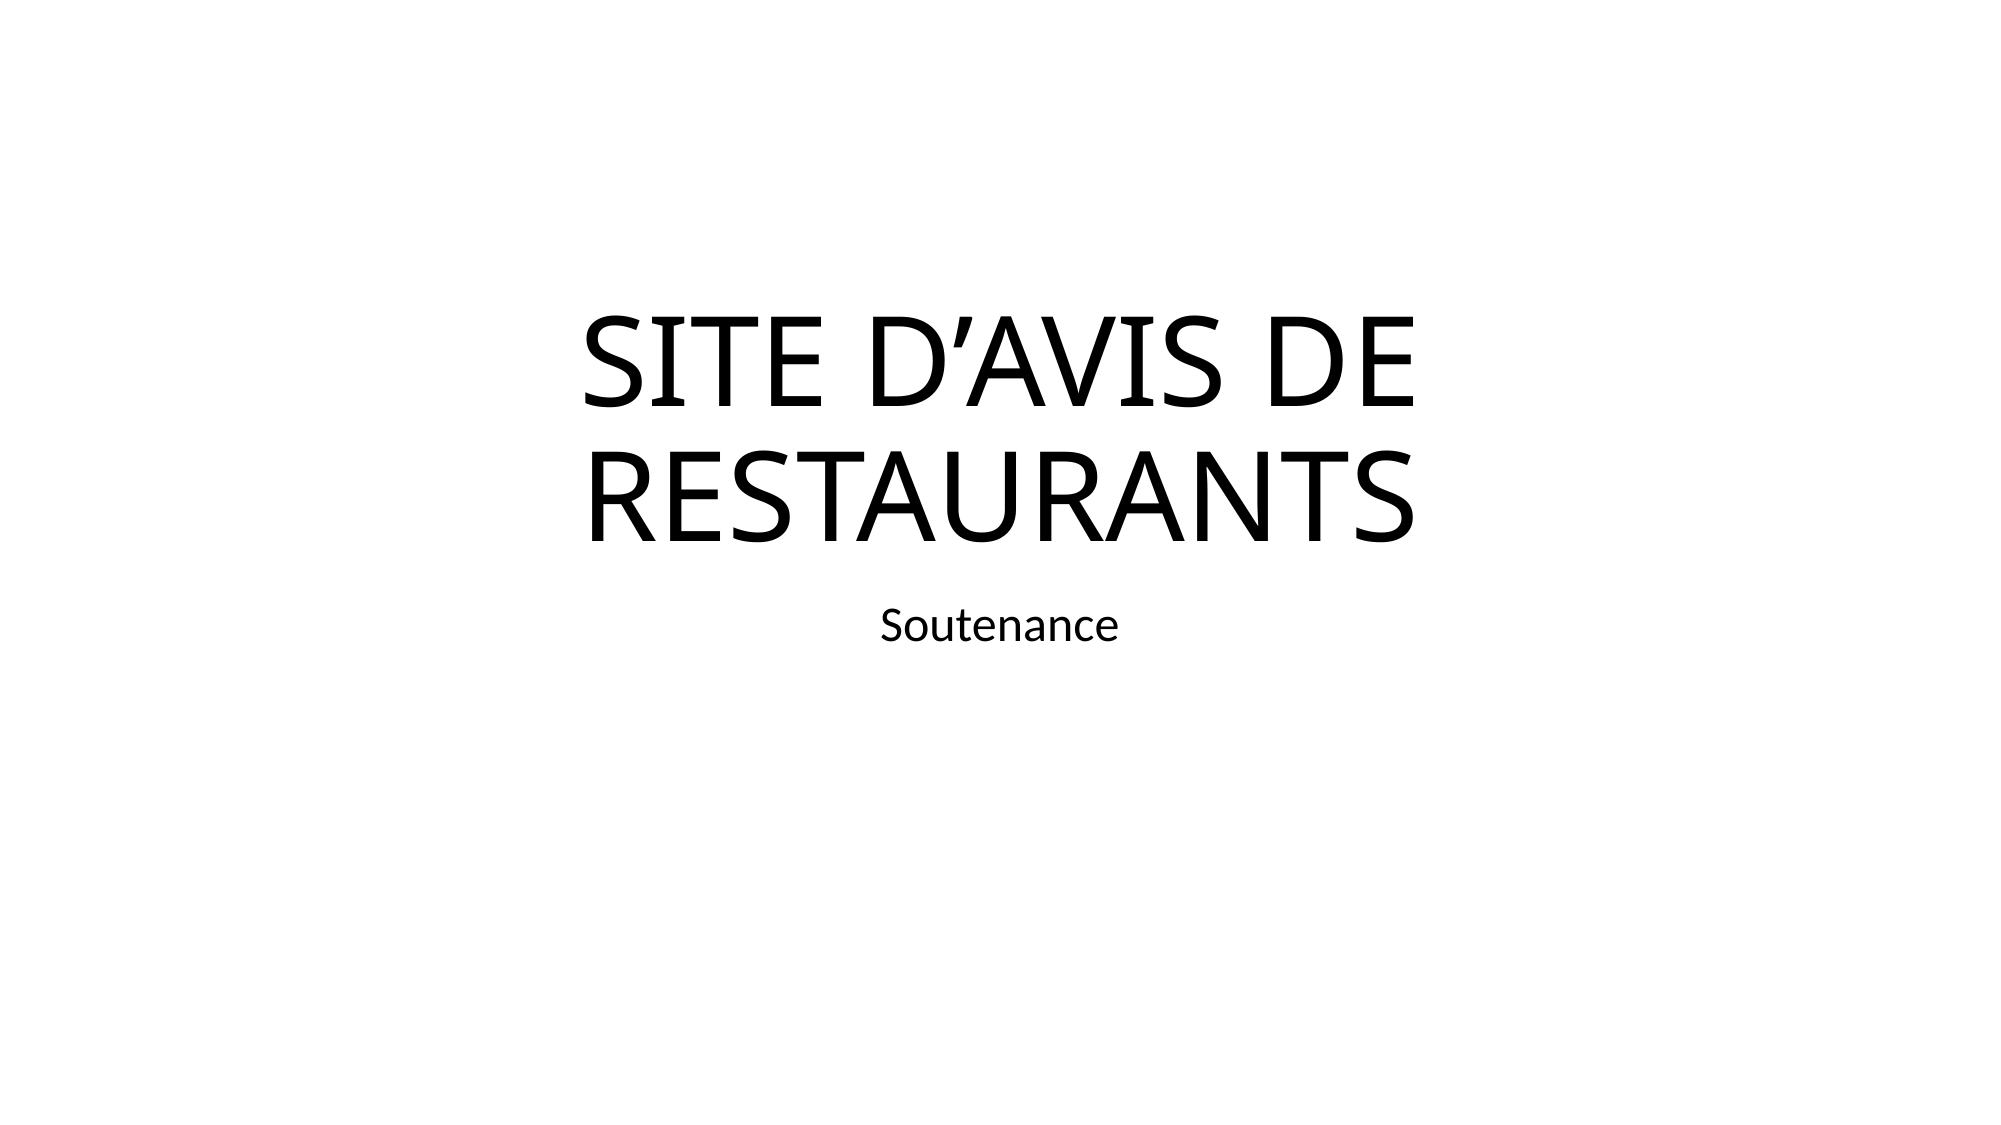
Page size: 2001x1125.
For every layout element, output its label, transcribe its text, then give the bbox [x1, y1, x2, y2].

subtitle Soutenance [249, 590, 1750, 863]
title Site d’avis de restaurants [249, 184, 1750, 576]
